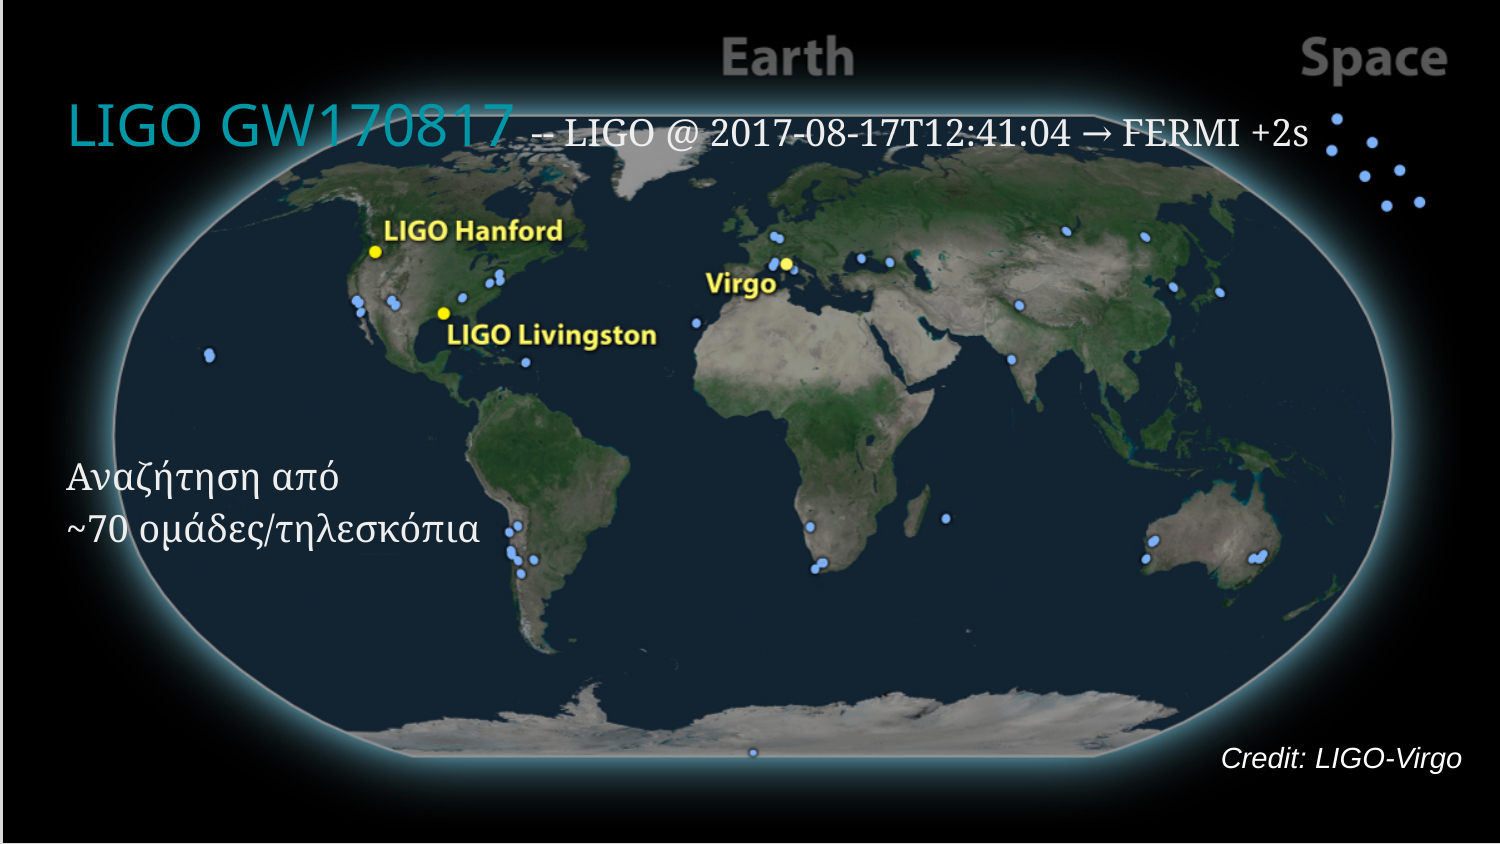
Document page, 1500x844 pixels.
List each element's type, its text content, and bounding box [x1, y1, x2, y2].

list Αναζήτηση από ~70 ομάδες/τηλεσκόπια [51, 183, 1449, 803]
title LIGO GW170817 -- LIGO @ 2017-08-17T12:41:04 → FERMI +2s [51, 72, 1449, 167]
text_box Credit: LIGO-Virgo [1205, 724, 1500, 803]
picture [3, 0, 1500, 843]
